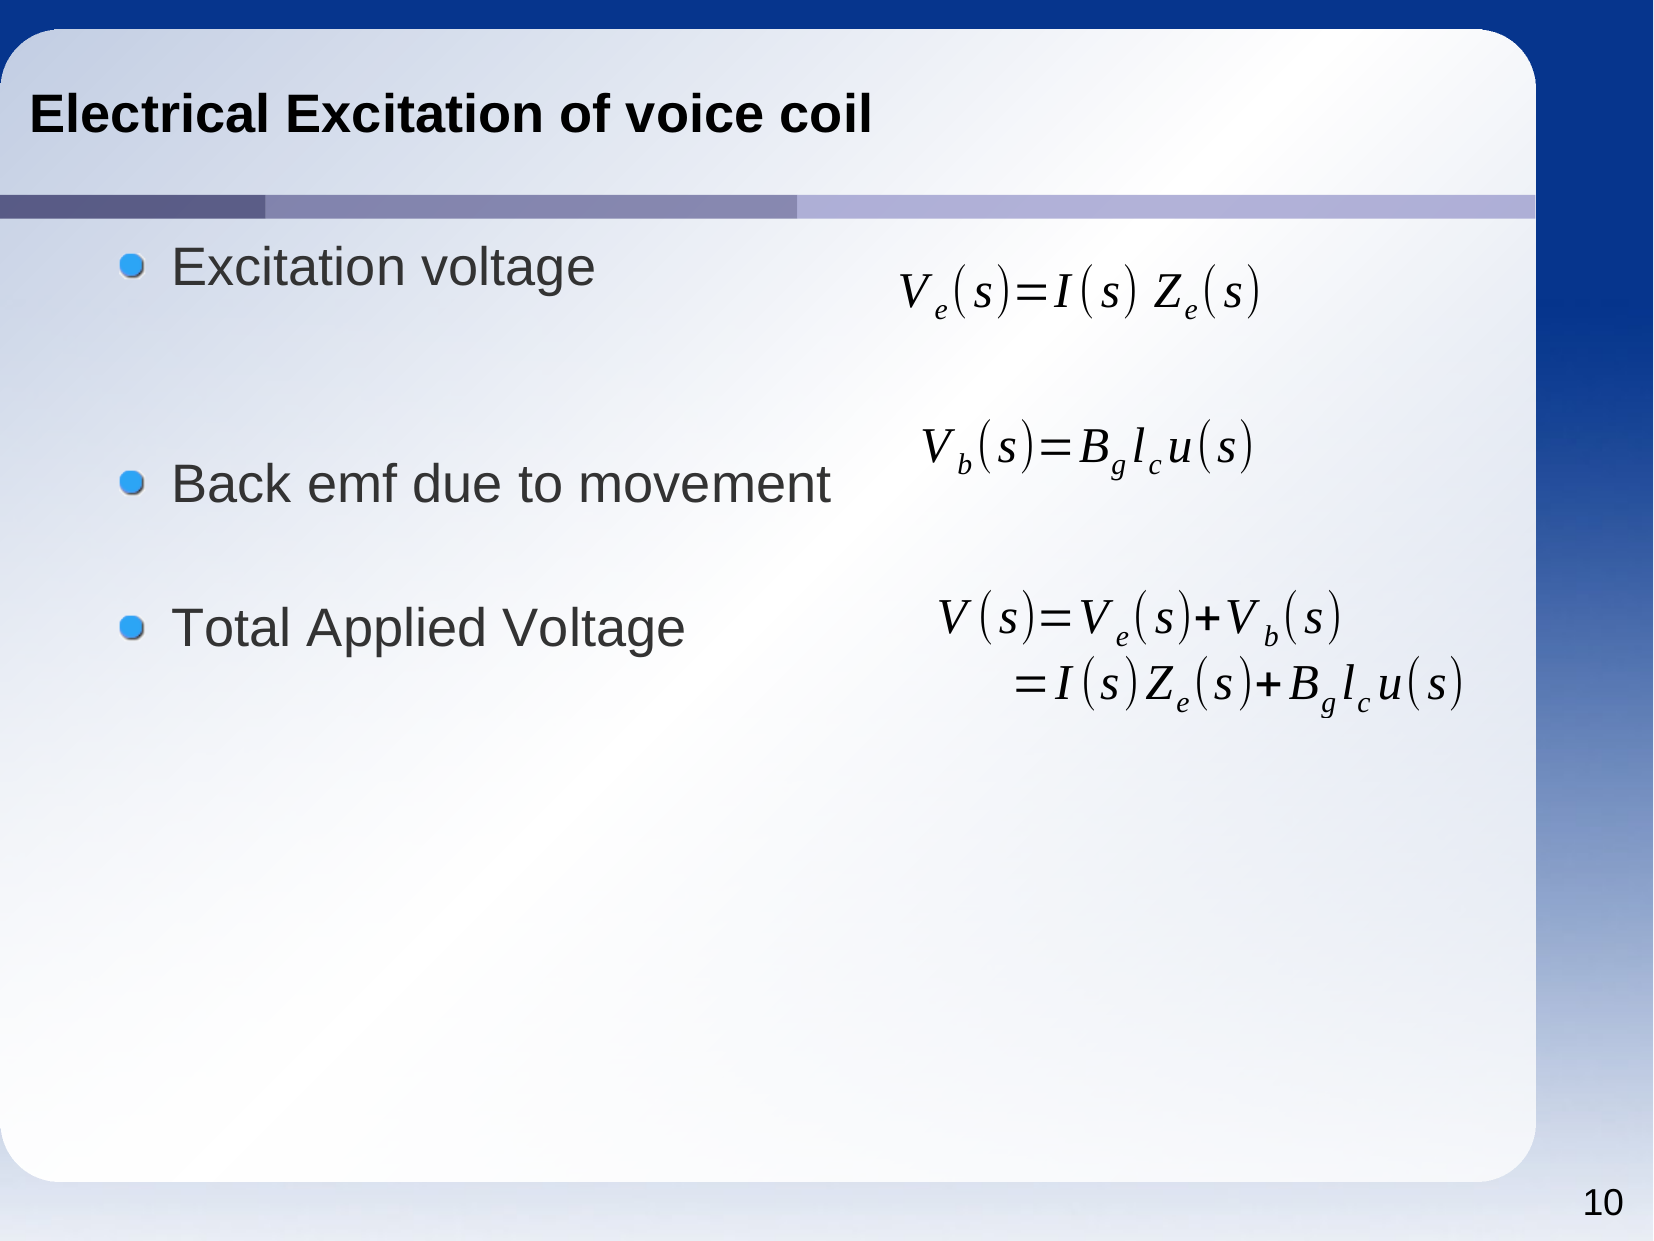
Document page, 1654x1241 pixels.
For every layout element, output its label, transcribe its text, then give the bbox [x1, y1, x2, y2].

chart [913, 416, 1263, 481]
chart [891, 261, 1269, 326]
picture [0, 0, 1654, 1241]
list Excitation voltage Back emf due to movement Total Applied Voltage [29, 236, 839, 1152]
chart [807, 587, 1472, 718]
title Electrical Excitation of voice coil [29, 49, 1506, 178]
